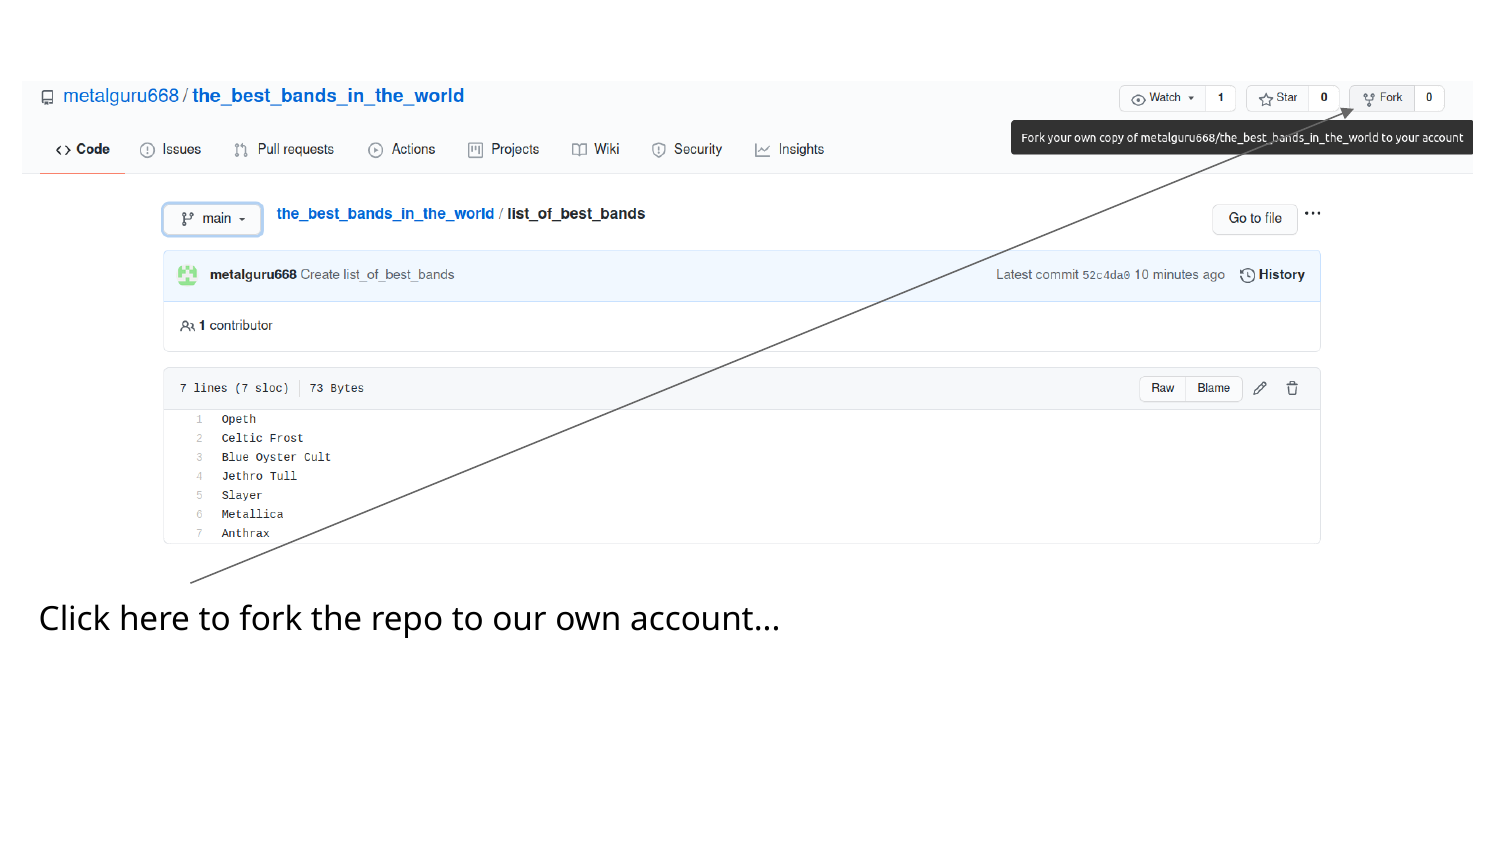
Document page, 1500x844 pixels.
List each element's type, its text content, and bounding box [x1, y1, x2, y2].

text_box Click here to fork the repo to our own account... [23, 581, 1477, 762]
picture [22, 81, 1473, 551]
